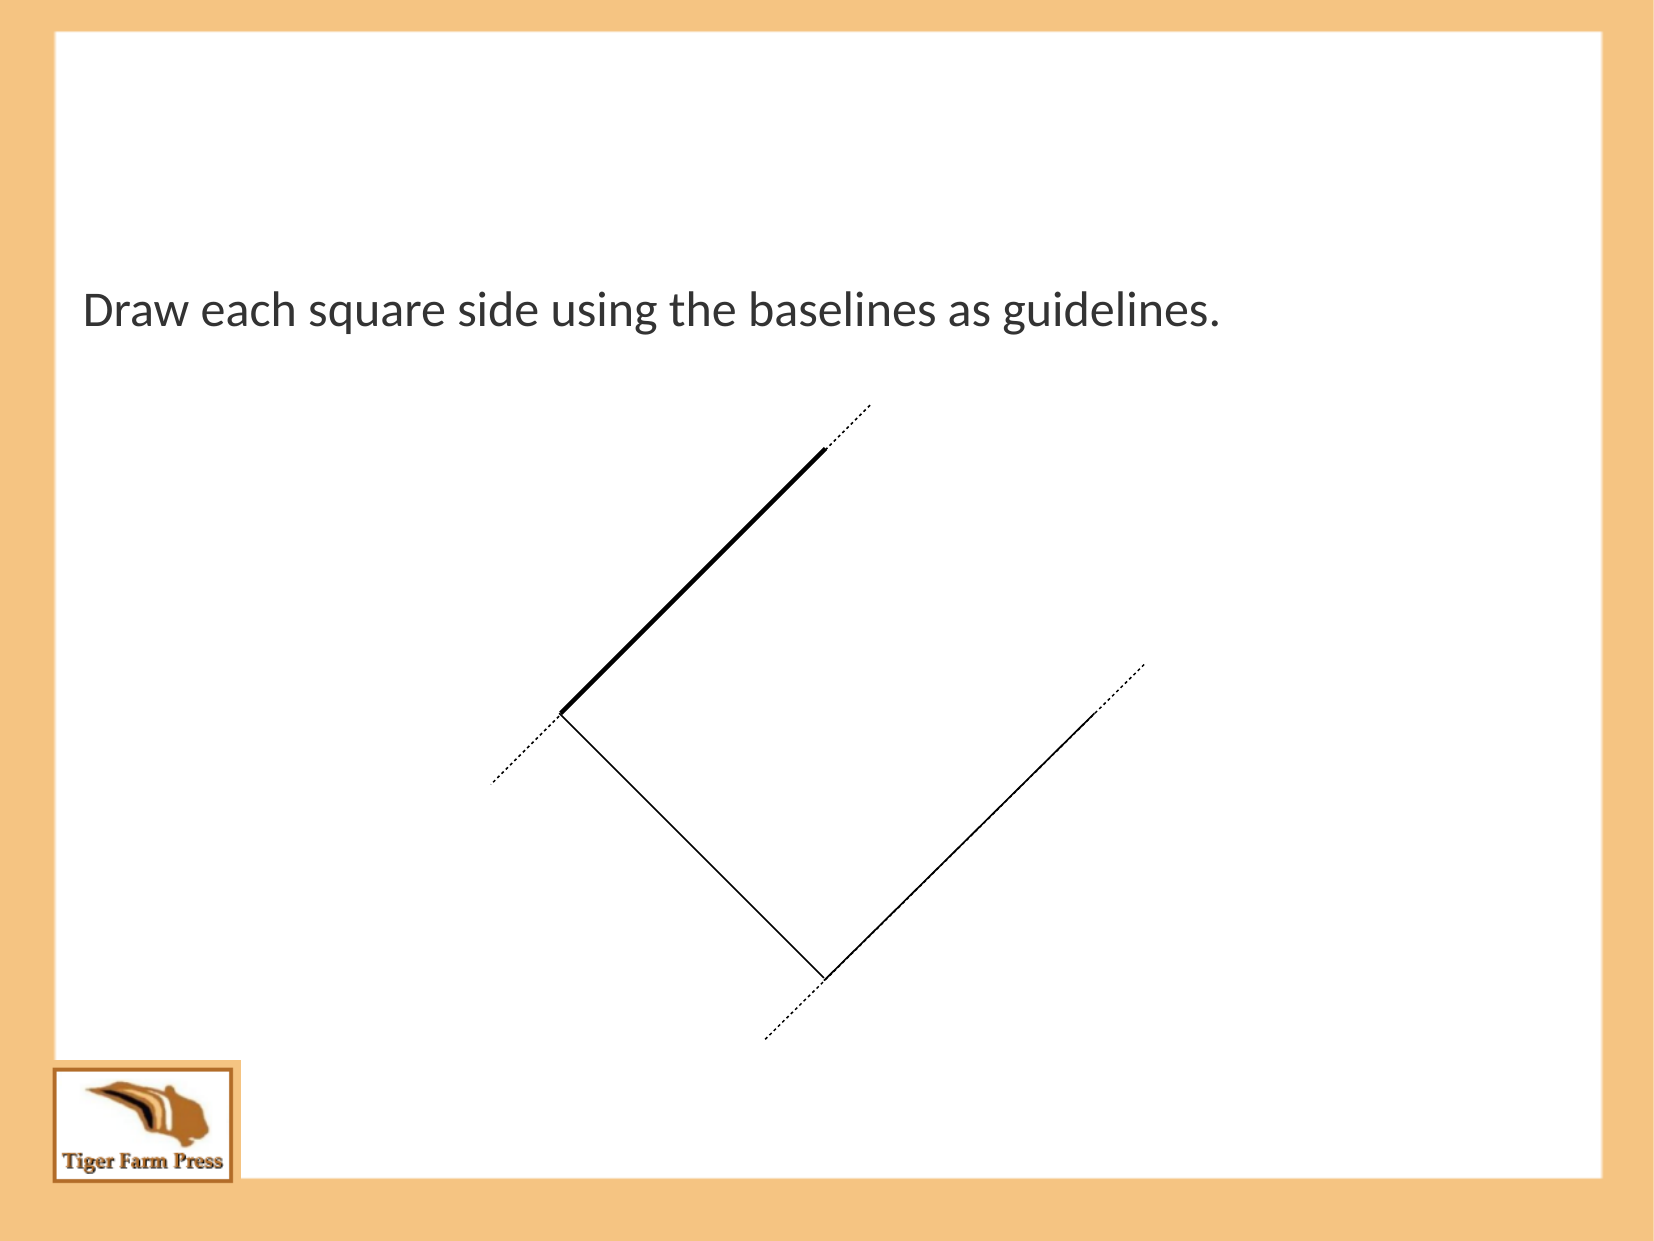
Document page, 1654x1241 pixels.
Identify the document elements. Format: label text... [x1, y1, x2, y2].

picture [0, 0, 1654, 1241]
list Draw each square side using the baselines as guidelines. [82, 290, 1571, 1109]
